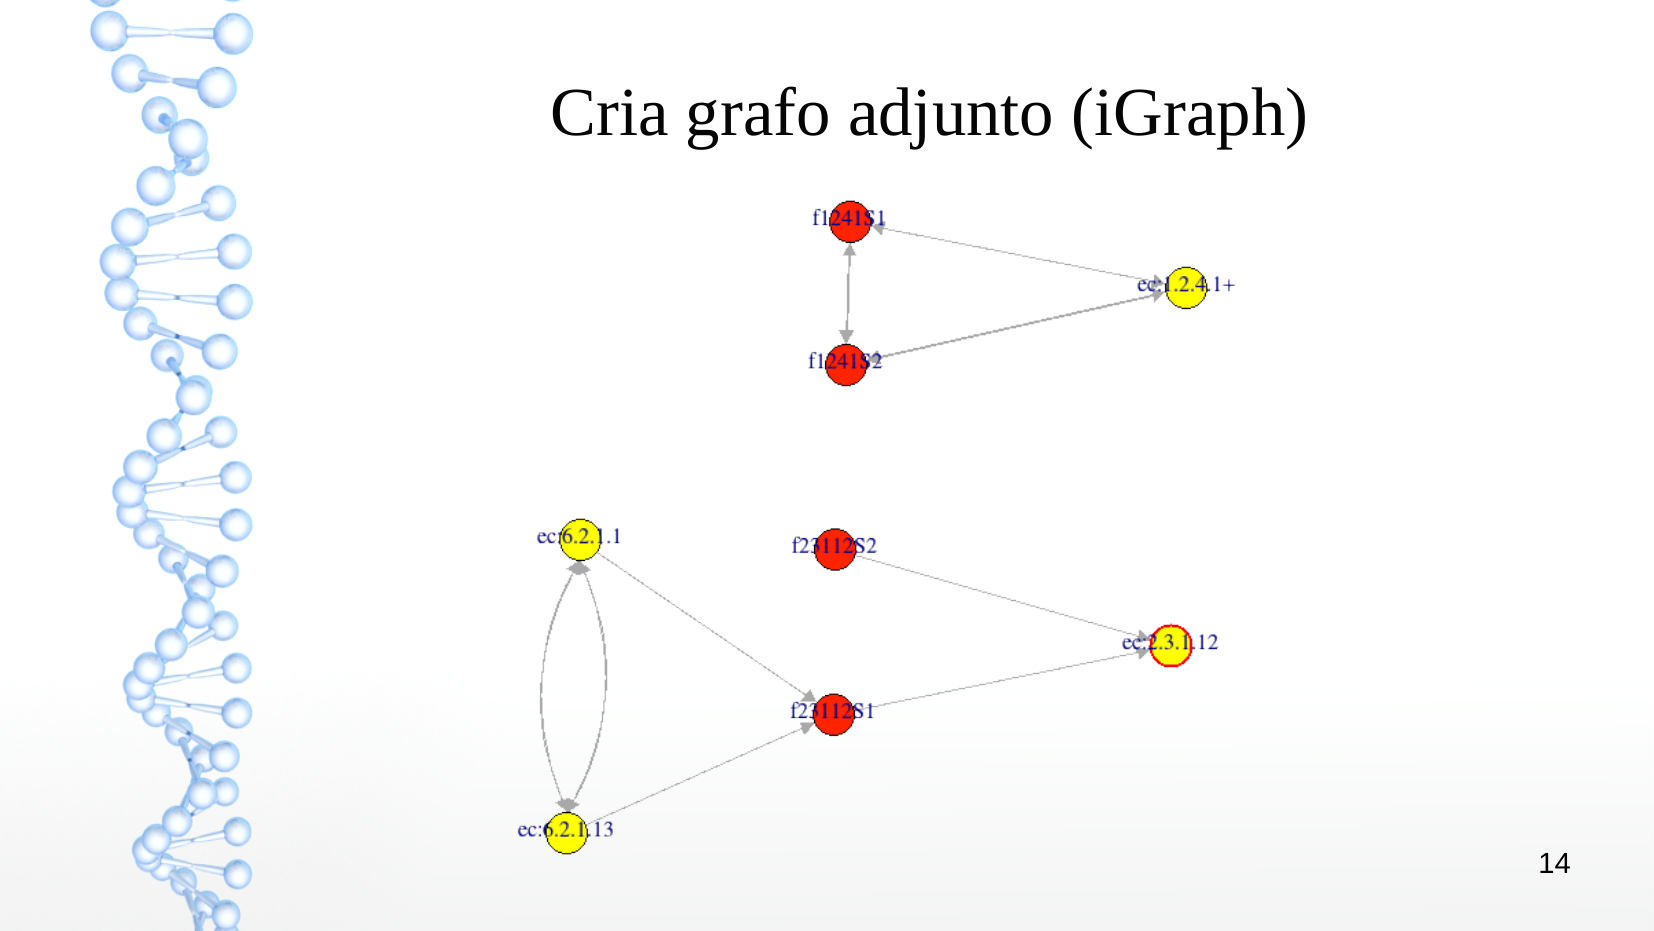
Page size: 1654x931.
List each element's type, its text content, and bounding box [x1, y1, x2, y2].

picture [0, 0, 1654, 931]
title Cria grafo adjunto (iGraph) [265, 35, 1595, 189]
